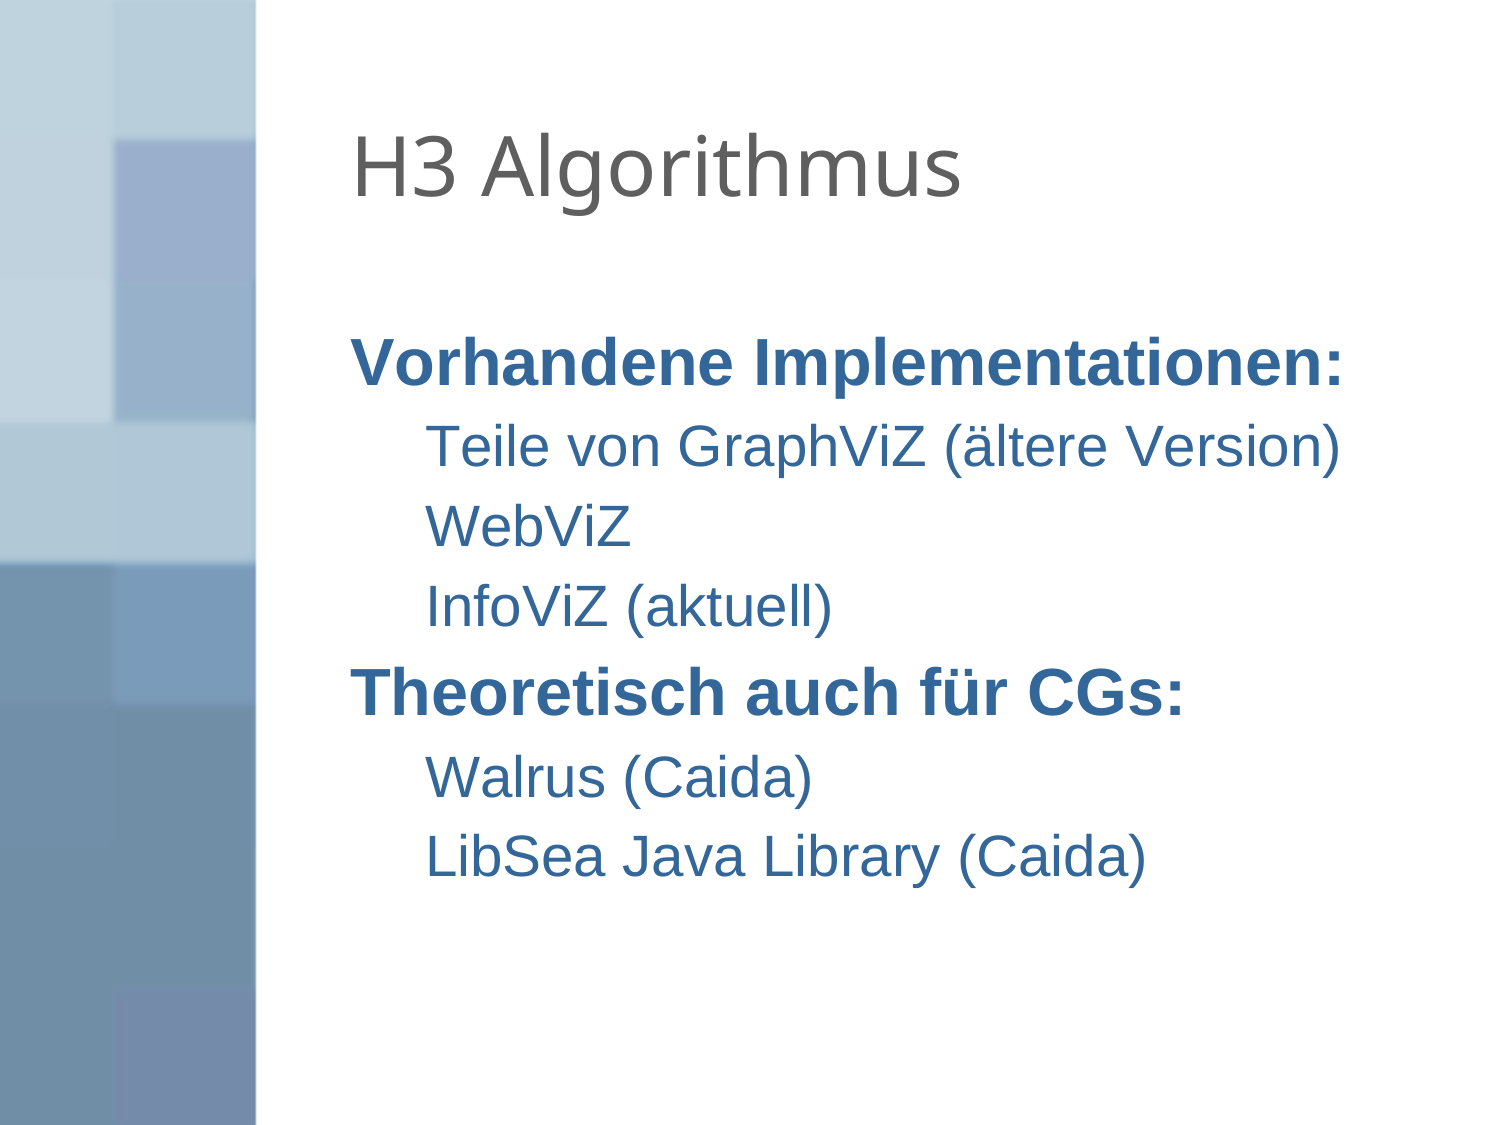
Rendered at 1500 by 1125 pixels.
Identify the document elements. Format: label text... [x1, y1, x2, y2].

list Vorhandene Implementationen: Teile von GraphViZ (ältere Version) WebViZ InfoViZ (aktuell) Theoretisch auch für CGs: Walrus (Caida) LibSea Java Library (Caida) [350, 324, 1401, 1005]
picture [0, 0, 1500, 1125]
title H3 Algorithmus [350, 8, 1401, 324]
